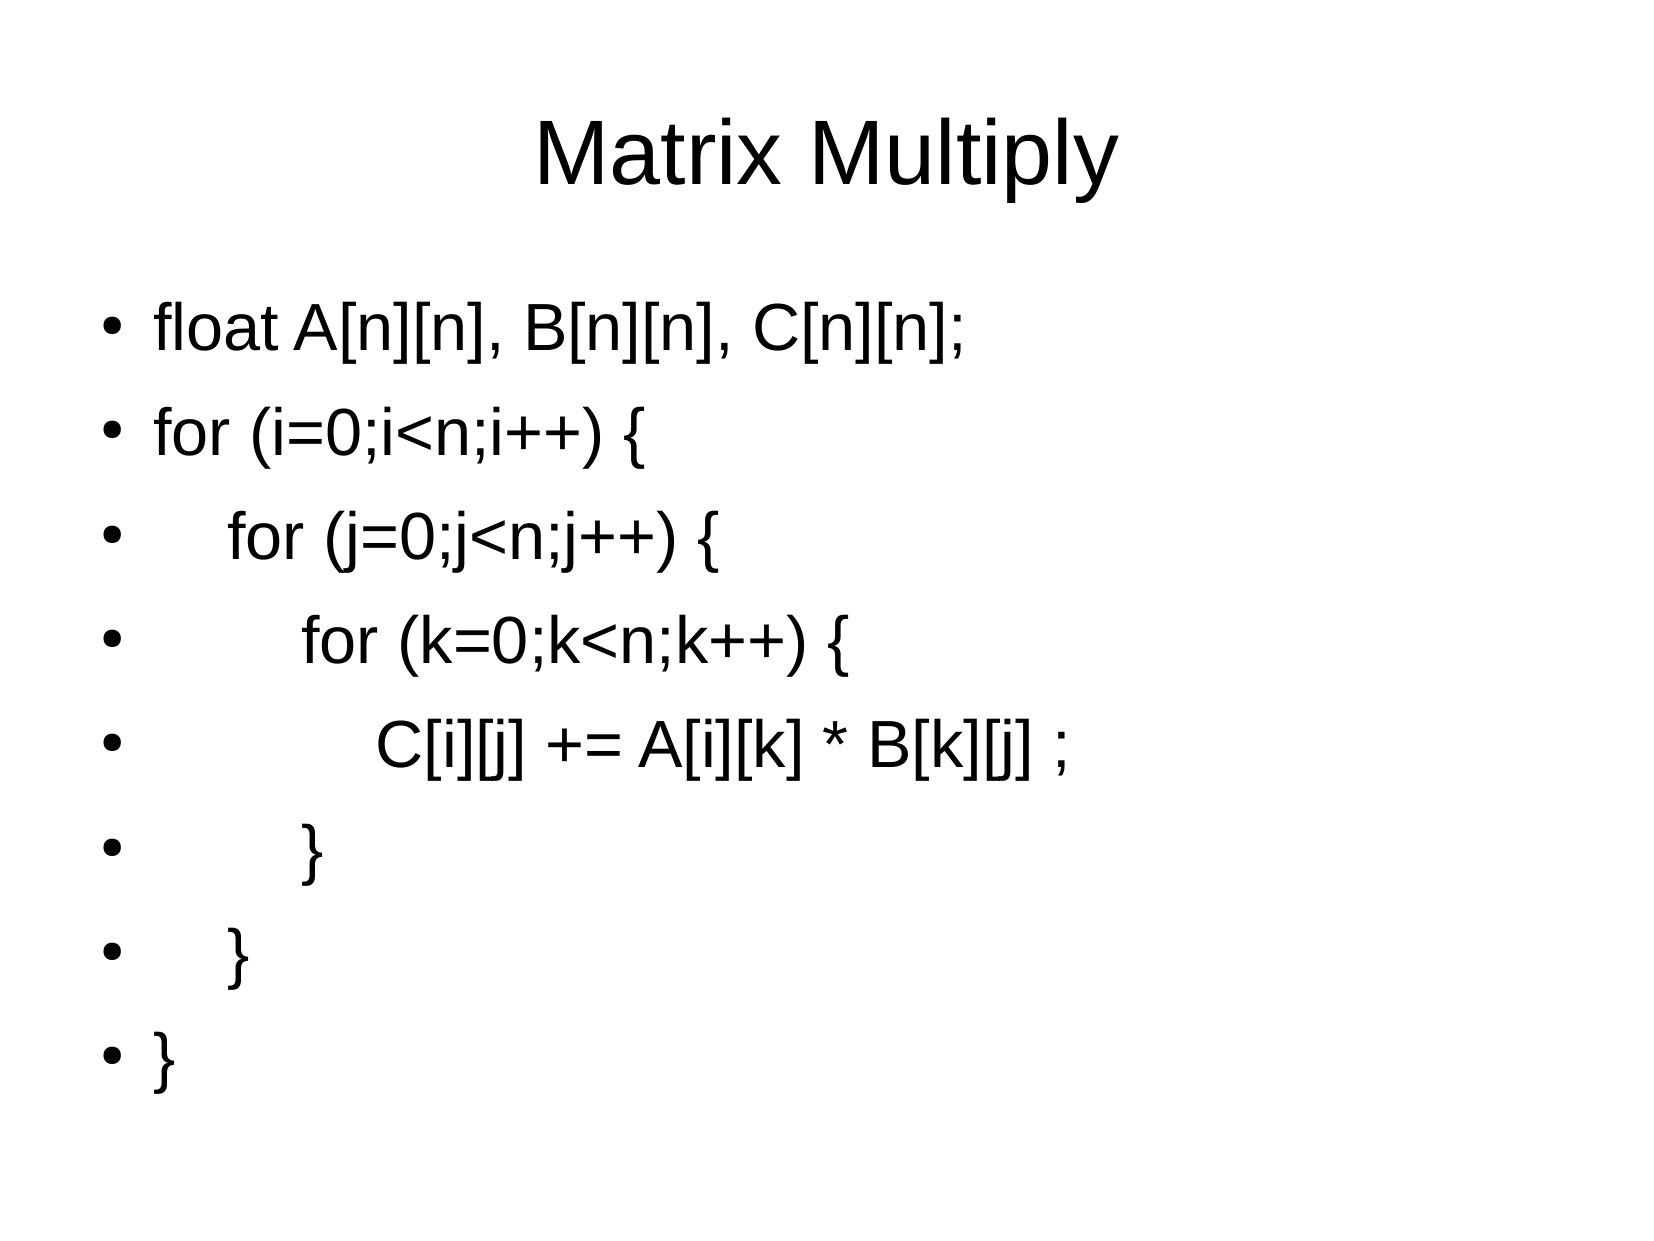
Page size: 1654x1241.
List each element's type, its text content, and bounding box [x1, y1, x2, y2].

list float A[n][n], B[n][n], C[n][n]; for (i=0;i<n;i++) { for (j=0;j<n;j++) { for (k=0;k<n;k++) { C[i][j] += A[i][k] * B[k][j] ; } } } [82, 290, 1571, 1094]
title Matrix Multiply [82, 49, 1571, 257]
